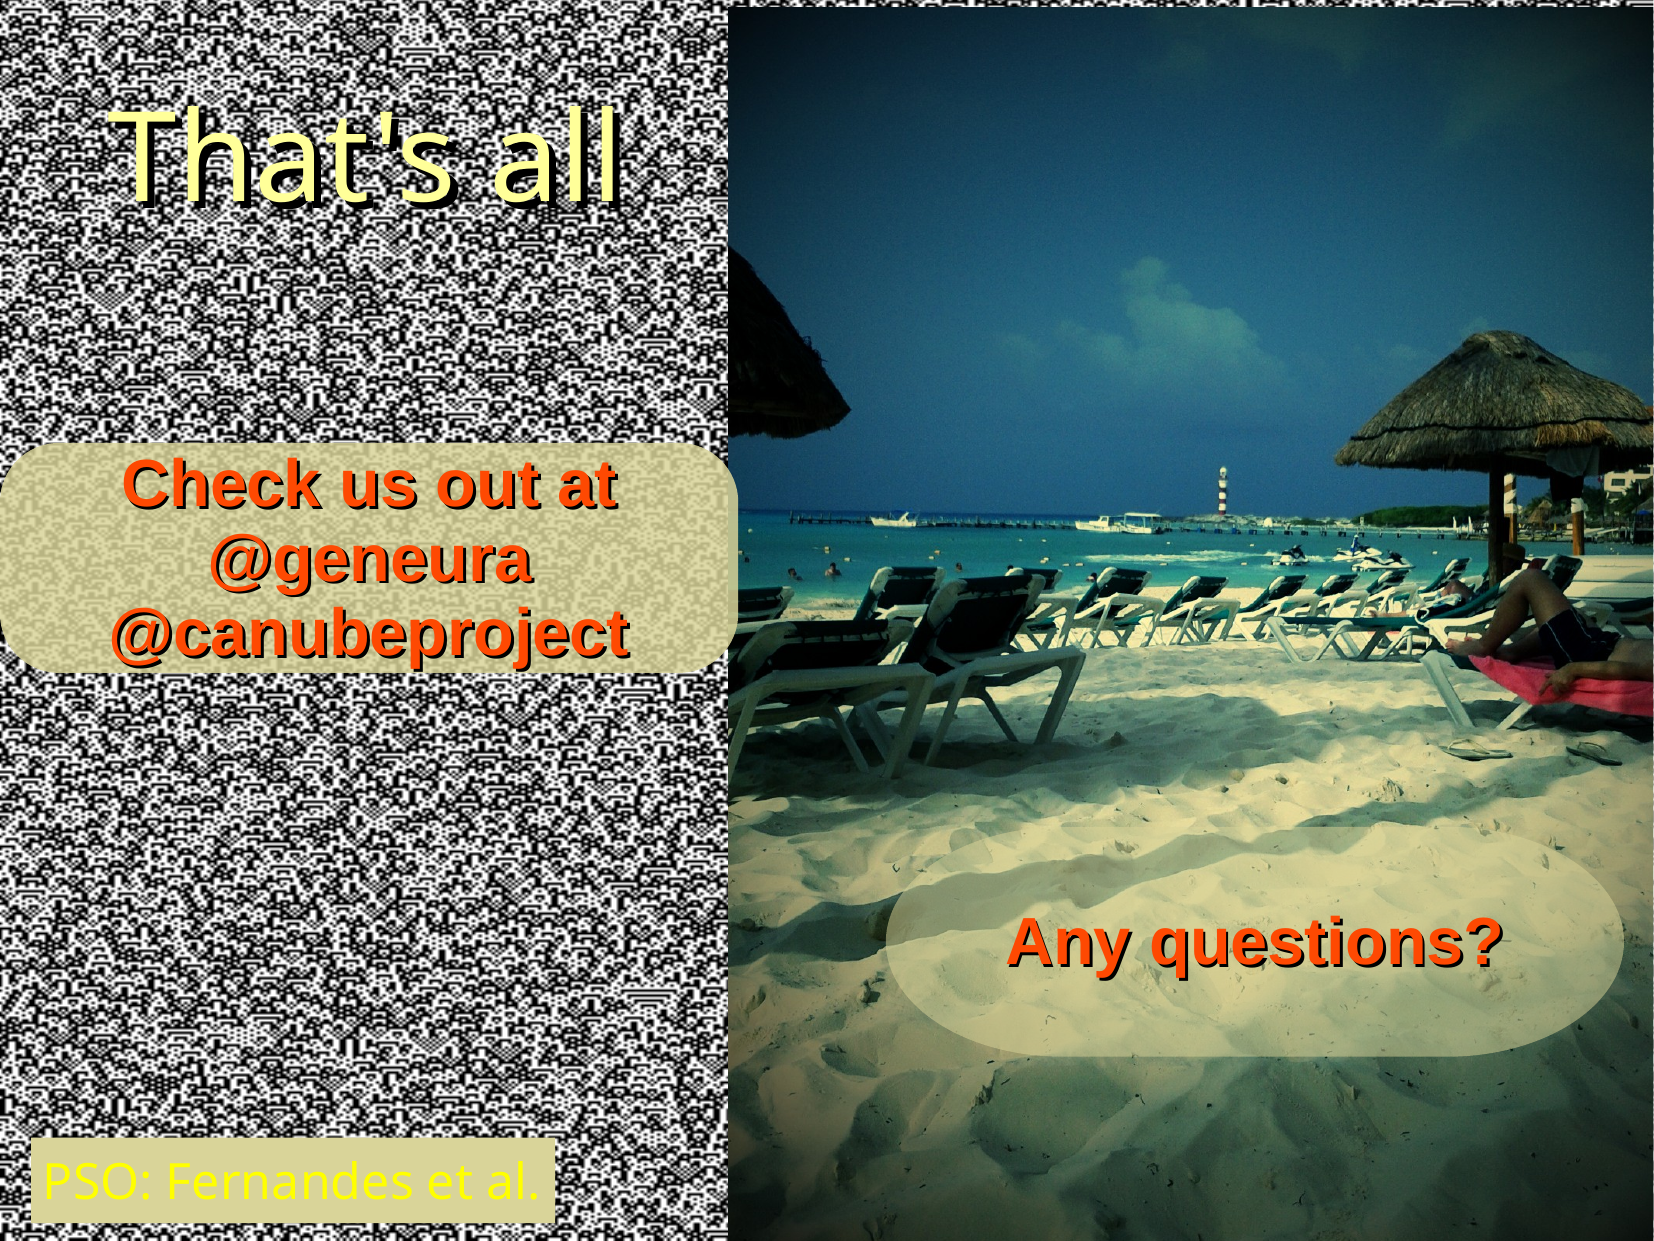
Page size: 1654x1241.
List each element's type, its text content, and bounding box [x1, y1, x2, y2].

picture [0, 0, 1654, 1241]
text_box Check us out at @geneura @canubeproject [0, 442, 739, 673]
title That's all [82, 49, 650, 257]
subtitle Any questions? [885, 826, 1625, 1057]
